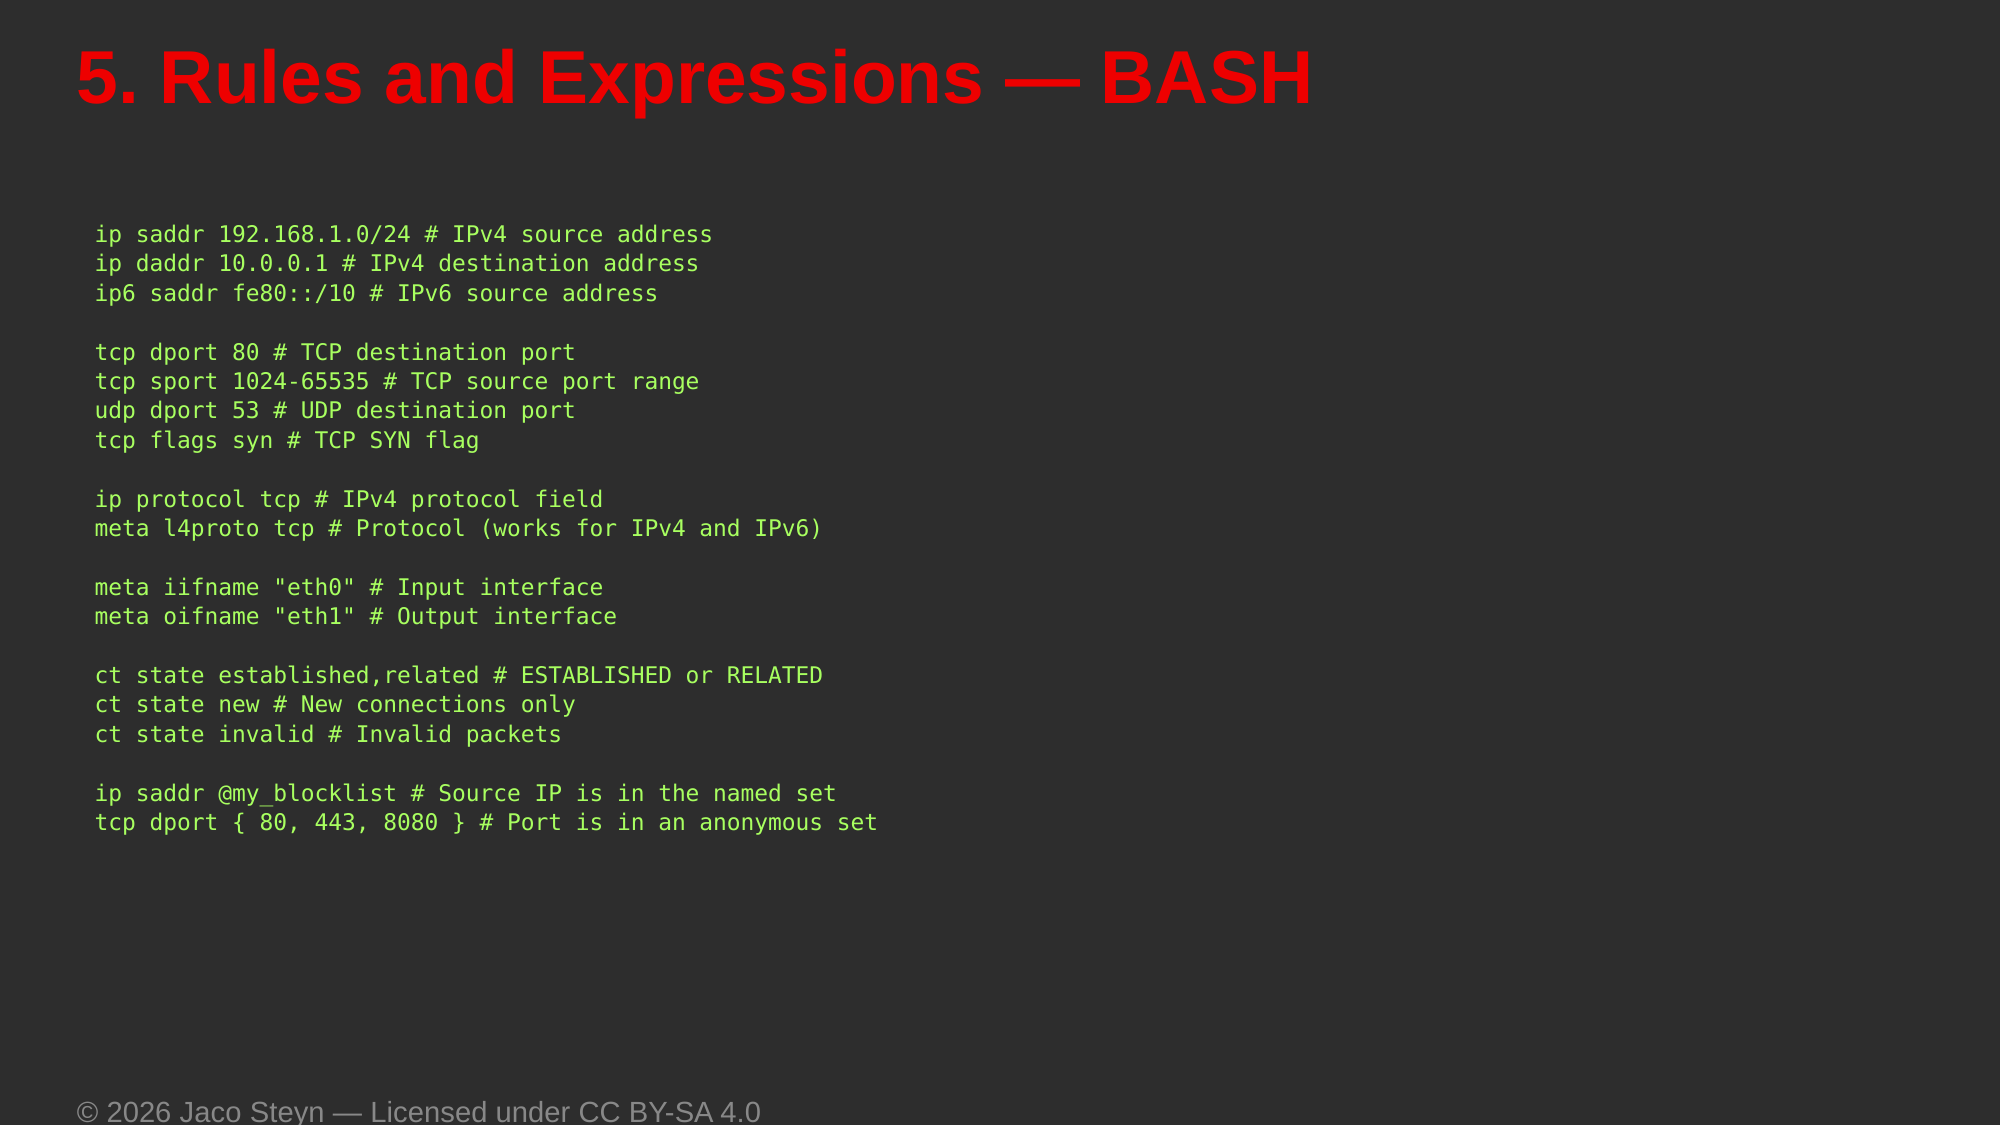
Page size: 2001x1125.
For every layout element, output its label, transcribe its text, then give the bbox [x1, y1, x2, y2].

text_box 5. Rules and Expressions — BASH [59, 23, 1942, 178]
text_box © 2026 Jaco Steyn — Licensed under CC BY-SA 4.0 [59, 1083, 1942, 1120]
text_box ip saddr 192.168.1.0/24 # IPv4 source address ip daddr 10.0.0.1 # IPv4 destination address ip6 saddr fe80::/10 # IPv6 source address tcp dport 80 # TCP destination port tcp sport 1024-65535 # TCP source port range udp dport 53 # UDP destination port tcp flags syn # TCP SYN flag ip protocol tcp # IPv4 protocol field meta l4proto tcp # Protocol (works for IPv4 and IPv6) meta iifname "eth0" # Input interface meta oifname "eth1" # Output interface ct state established,related # ESTABLISHED or RELATED ct state new # New connections only ct state invalid # Invalid packets ip saddr @my_blocklist # Source IP is in the named set tcp dport { 80, 443, 8080 } # Port is in an anonymous set [59, 194, 1942, 1052]
